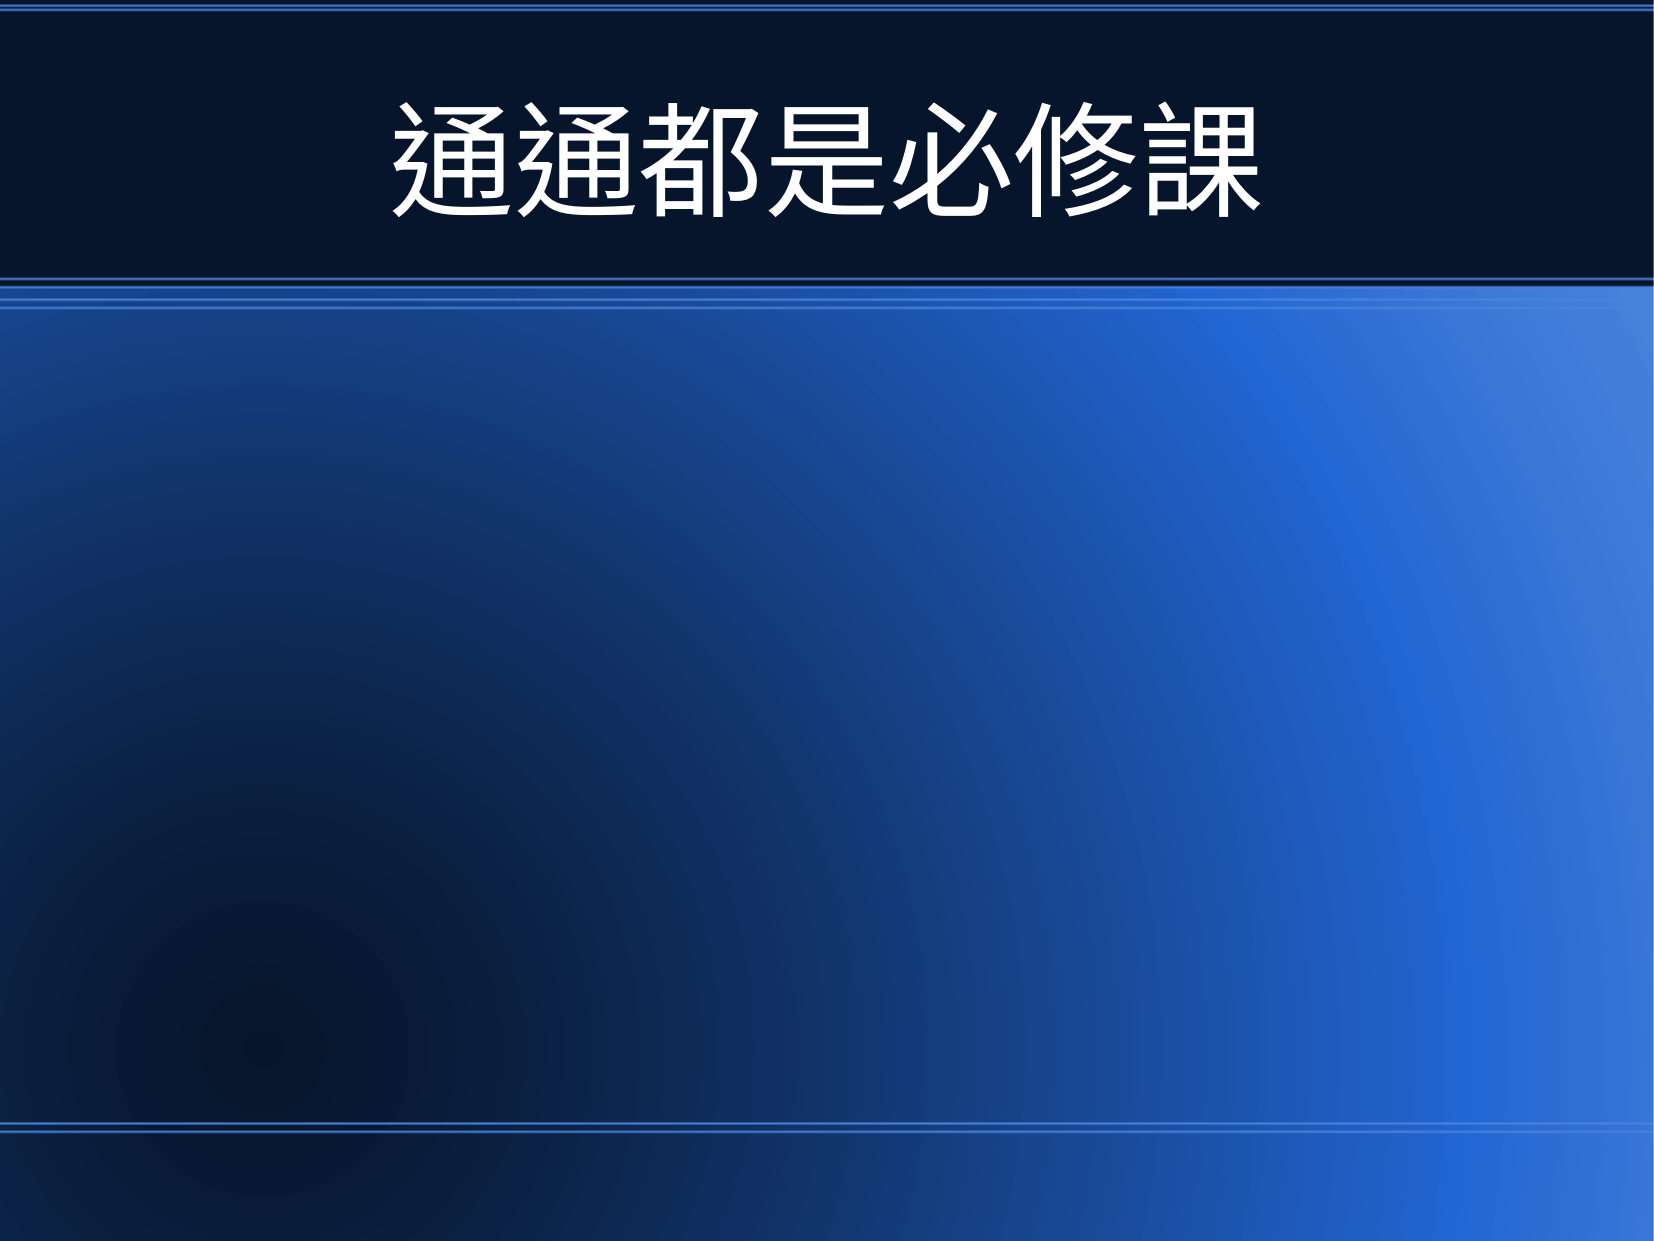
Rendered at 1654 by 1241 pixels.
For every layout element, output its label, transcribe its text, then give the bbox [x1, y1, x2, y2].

picture [0, 0, 1654, 1241]
title 通通都是必修課 [82, 49, 1571, 257]
